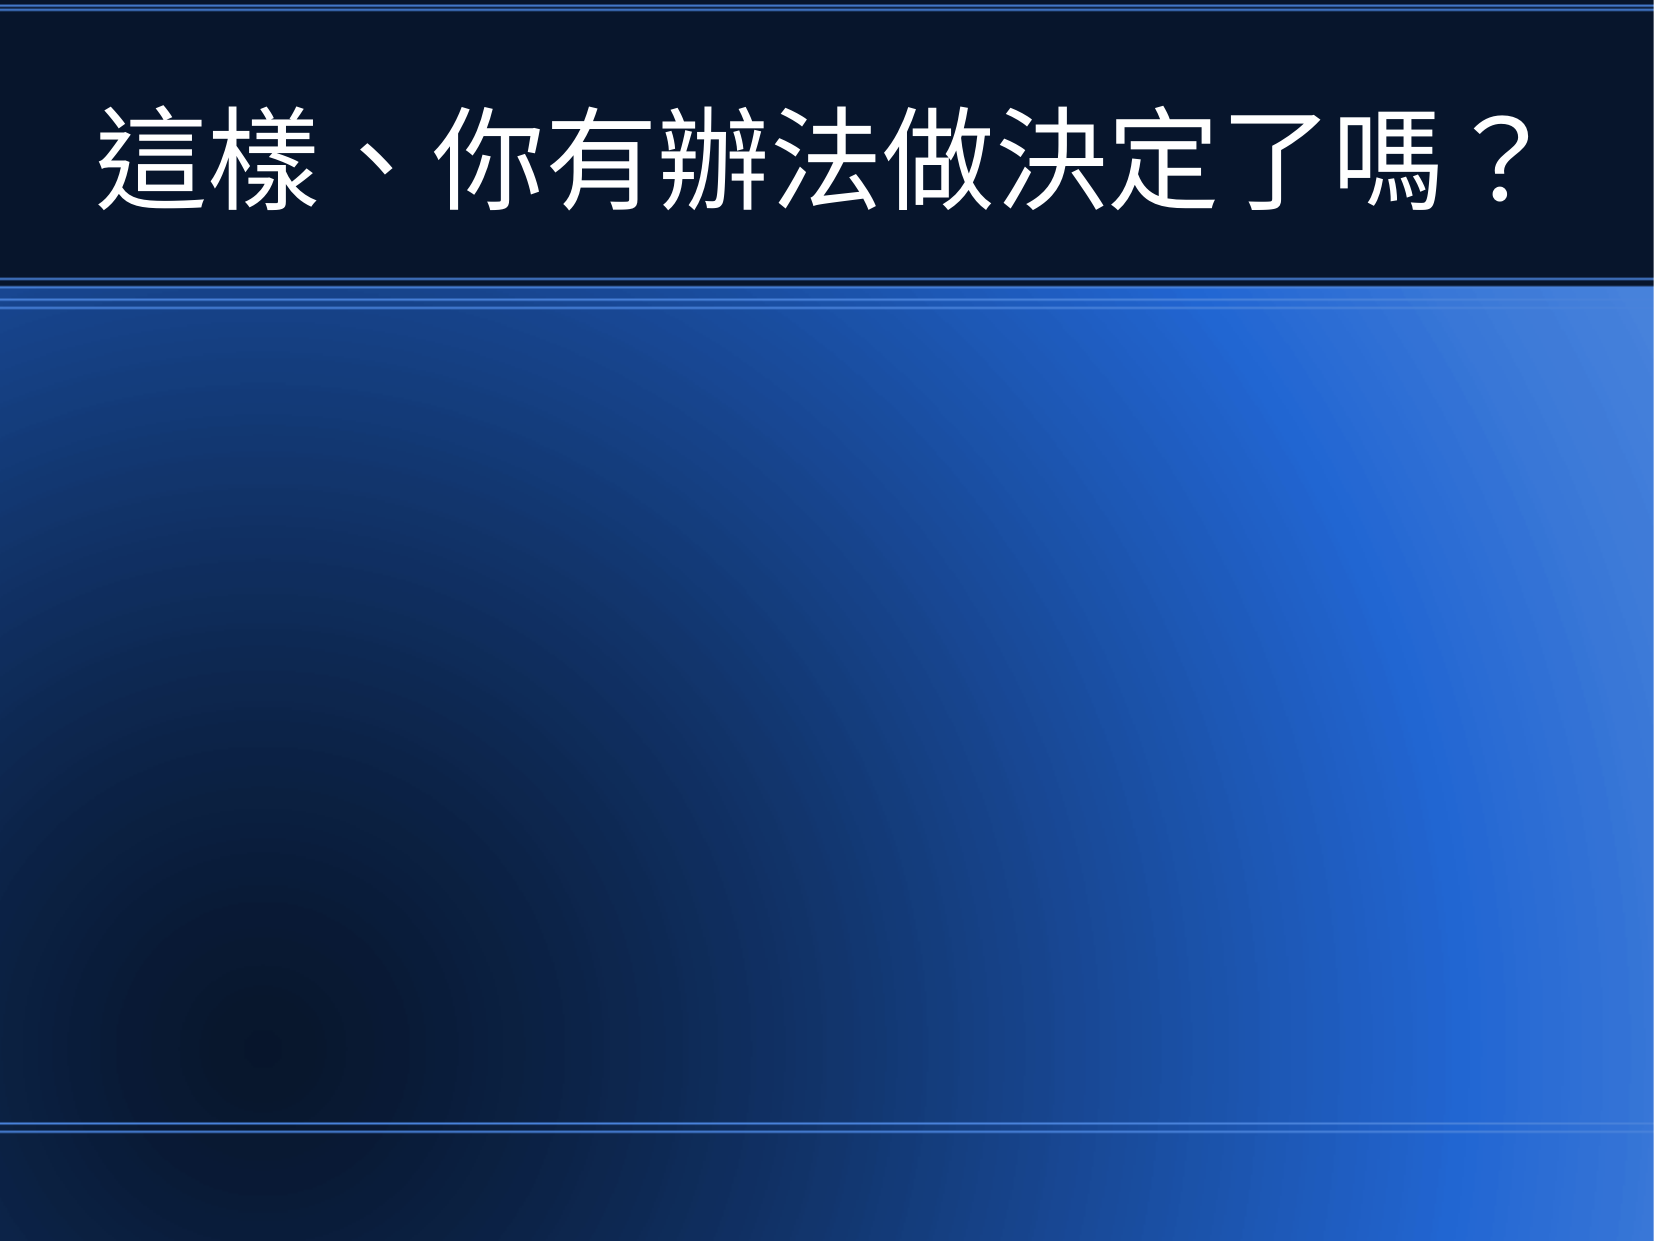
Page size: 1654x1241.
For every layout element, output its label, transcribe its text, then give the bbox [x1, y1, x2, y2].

picture [0, 0, 1654, 1241]
title 這樣、你有辦法做決定了嗎？ [82, 49, 1571, 257]
